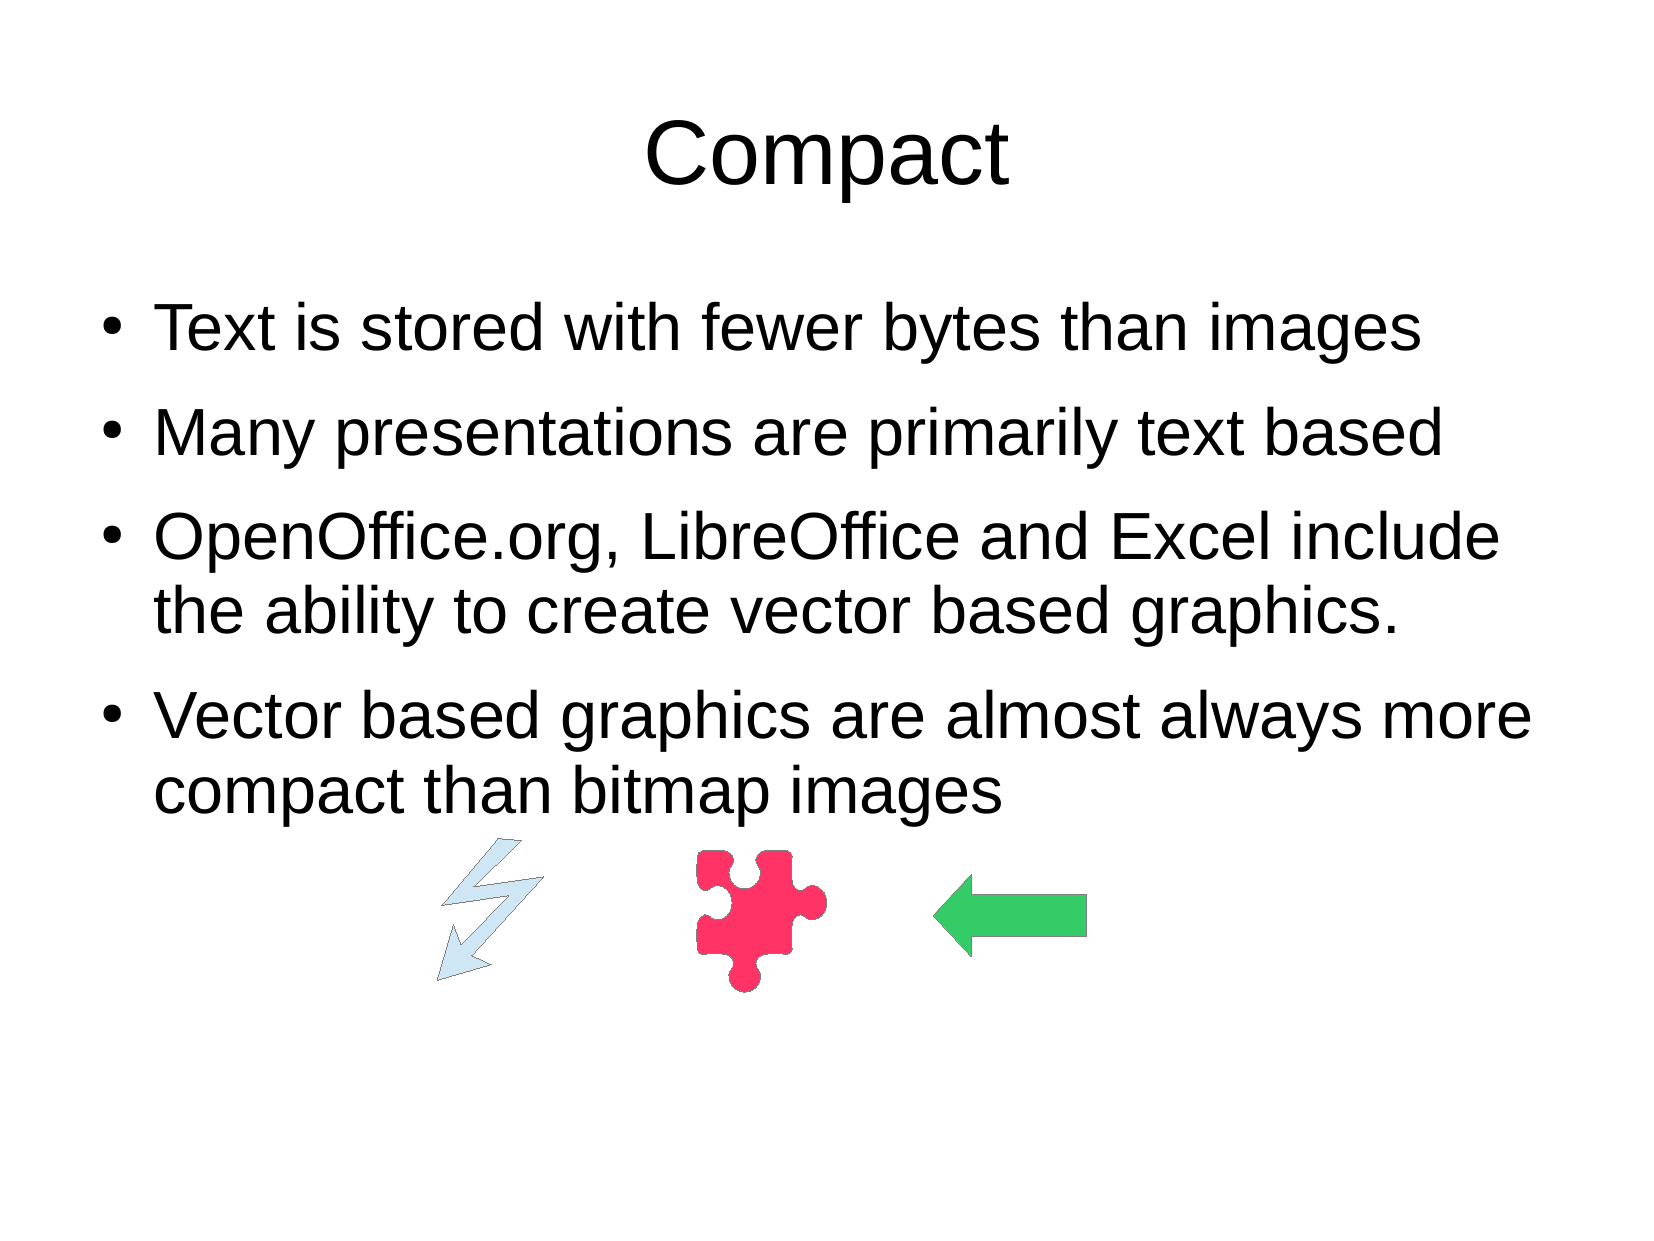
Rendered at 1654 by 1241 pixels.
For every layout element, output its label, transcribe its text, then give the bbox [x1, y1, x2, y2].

text_box [696, 850, 827, 993]
title Compact [82, 44, 1571, 262]
text_box [437, 838, 544, 981]
list Text is stored with fewer bytes than images Many presentations are primarily text based OpenOffice.org, LibreOffice and Excel include the ability to create vector based graphics. Vector based graphics are almost always more compact than bitmap images [82, 290, 1538, 1010]
text_box [933, 874, 1087, 957]
